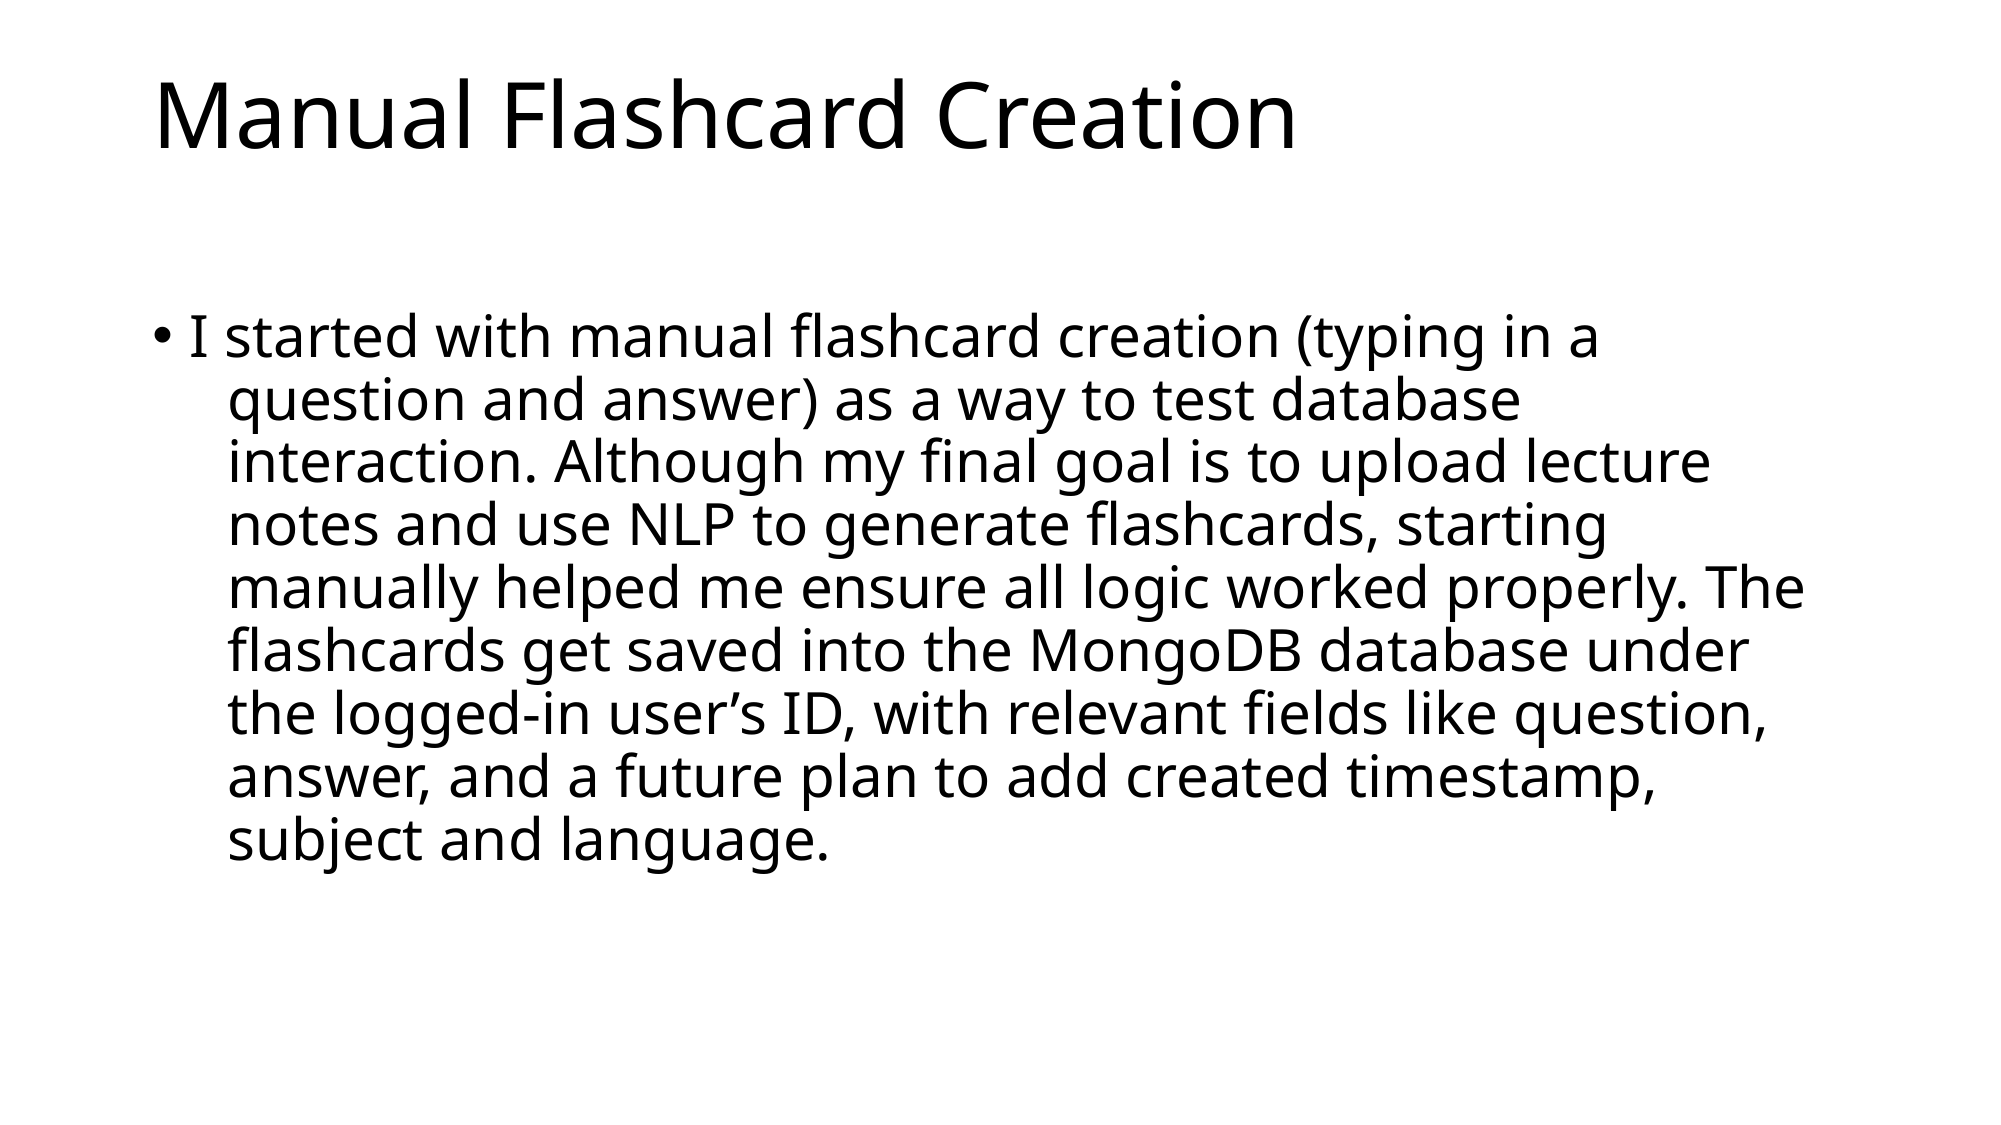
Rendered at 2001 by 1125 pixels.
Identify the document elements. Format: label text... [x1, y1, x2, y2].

list I started with manual flashcard creation (typing in a question and answer) as a way to test database interaction. Although my final goal is to upload lecture notes and use NLP to generate flashcards, starting manually helped me ensure all logic worked properly. The flashcards get saved into the MongoDB database under the logged-in user’s ID, with relevant fields like question, answer, and a future plan to add created timestamp, subject and language. [137, 299, 1863, 1014]
title Manual Flashcard Creation [137, 59, 1863, 278]
